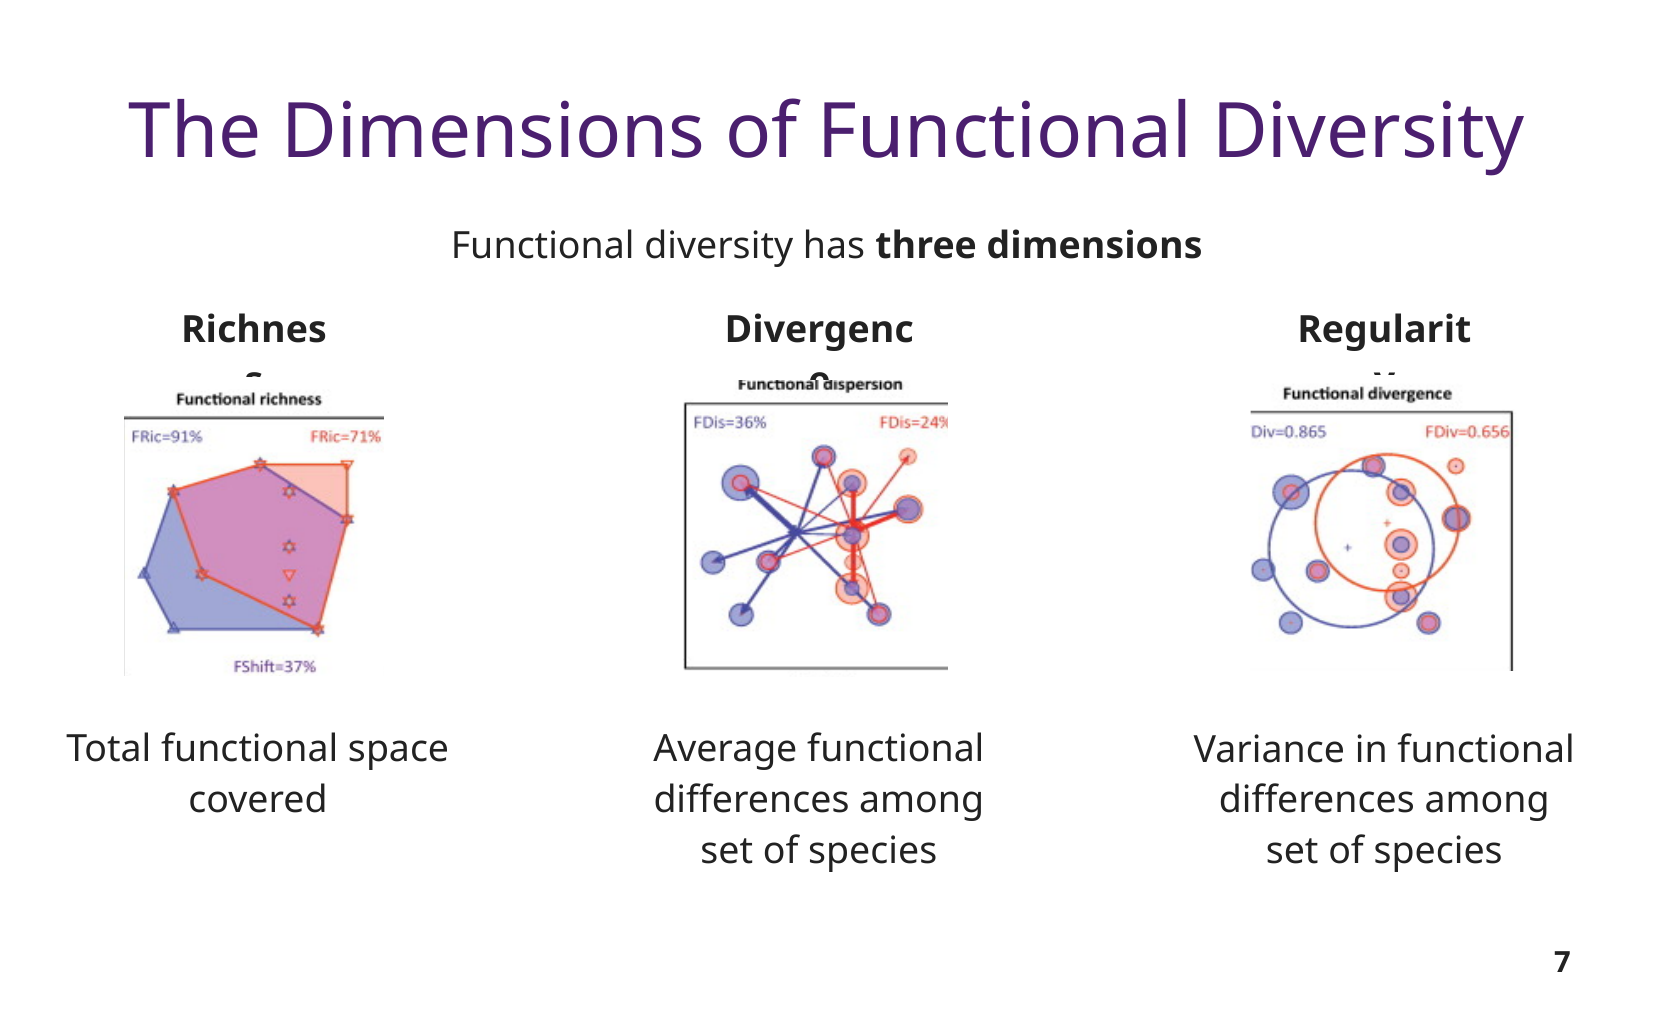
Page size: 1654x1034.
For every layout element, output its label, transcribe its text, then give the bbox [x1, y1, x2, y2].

picture [683, 380, 948, 677]
picture [124, 377, 384, 676]
text_box Divergence [701, 295, 938, 362]
text_box Total functional space covered [47, 714, 469, 832]
title The Dimensions of Functional Diversity [82, 41, 1571, 214]
text_box Functional diversity has three dimensions [251, 211, 1402, 278]
text_box Richness [164, 295, 344, 362]
picture [1250, 375, 1519, 671]
text_box Variance in functional differences among set of species [1173, 714, 1596, 884]
text_box Regularity [1280, 295, 1489, 362]
text_box Average functional differences among set of species [608, 714, 1030, 884]
